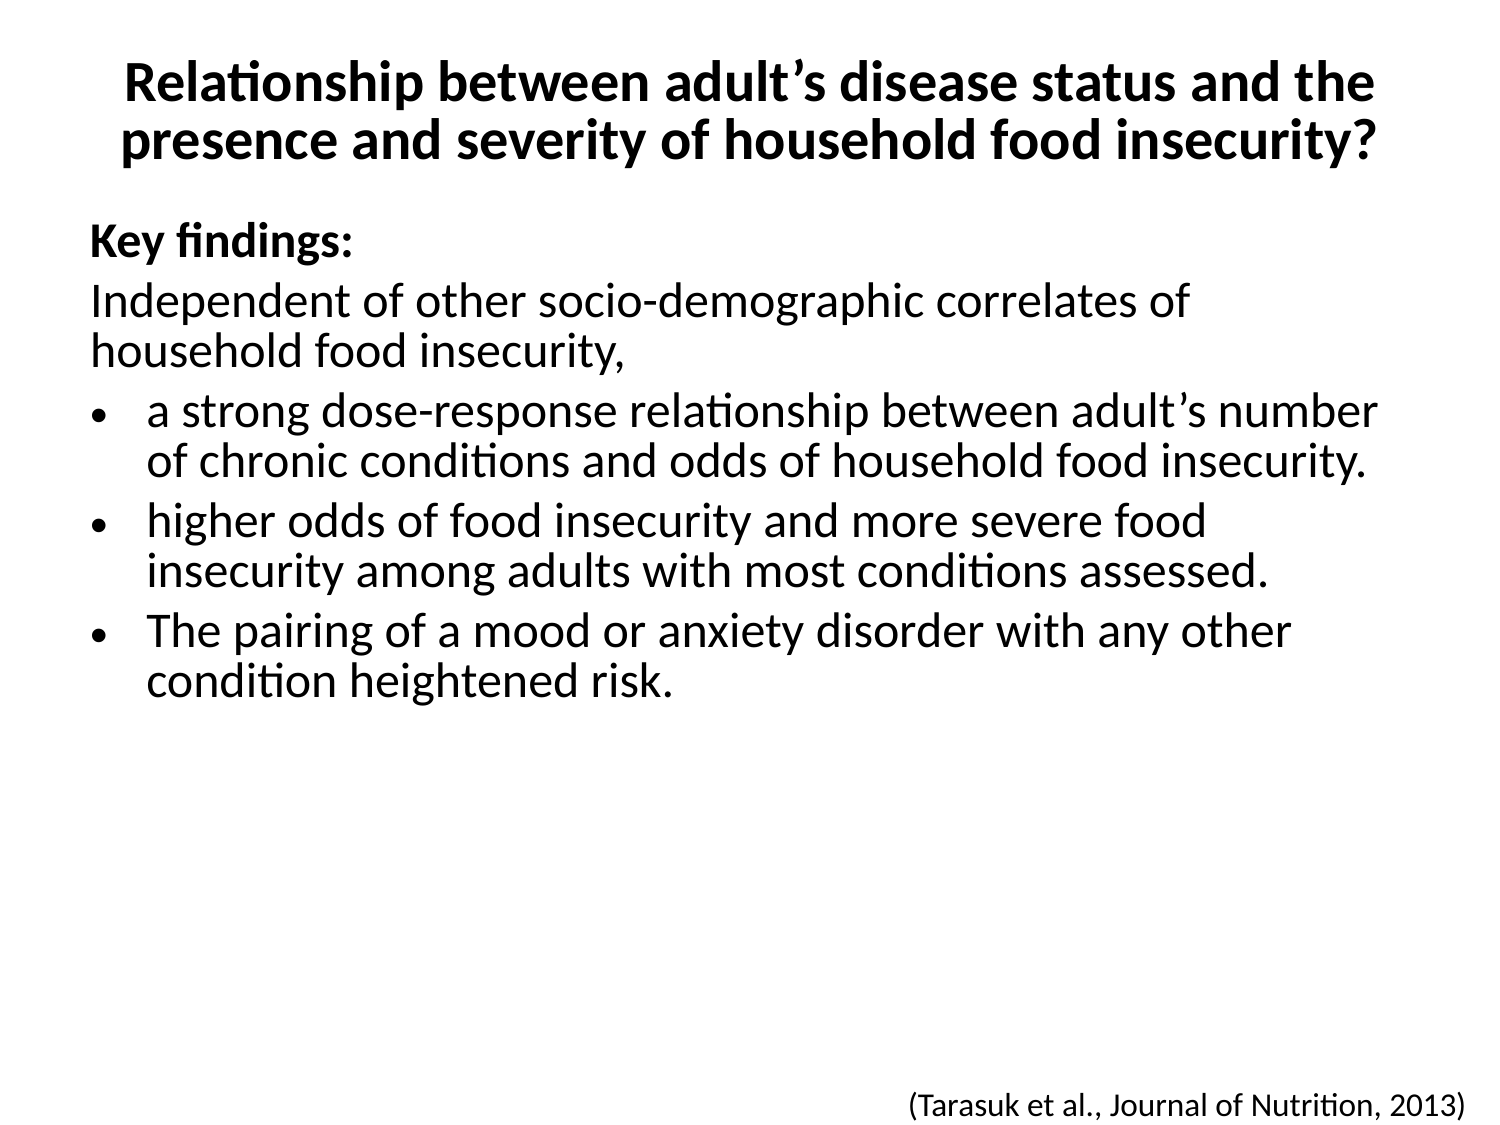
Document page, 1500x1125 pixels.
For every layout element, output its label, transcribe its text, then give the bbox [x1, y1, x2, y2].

title Relationship between adult’s disease status and the presence and severity of household food insecurity? [75, 45, 1425, 188]
list Key findings: Independent of other socio-demographic correlates of household food insecurity, a strong dose-response relationship between adult’s number of chronic conditions and odds of household food insecurity. higher odds of food insecurity and more severe food insecurity among adults with most conditions assessed. The pairing of a mood or anxiety disorder with any other condition heightened risk. [75, 212, 1425, 1050]
text_box (Tarasuk et al., Journal of Nutrition, 2013) [800, 1075, 1500, 1125]
